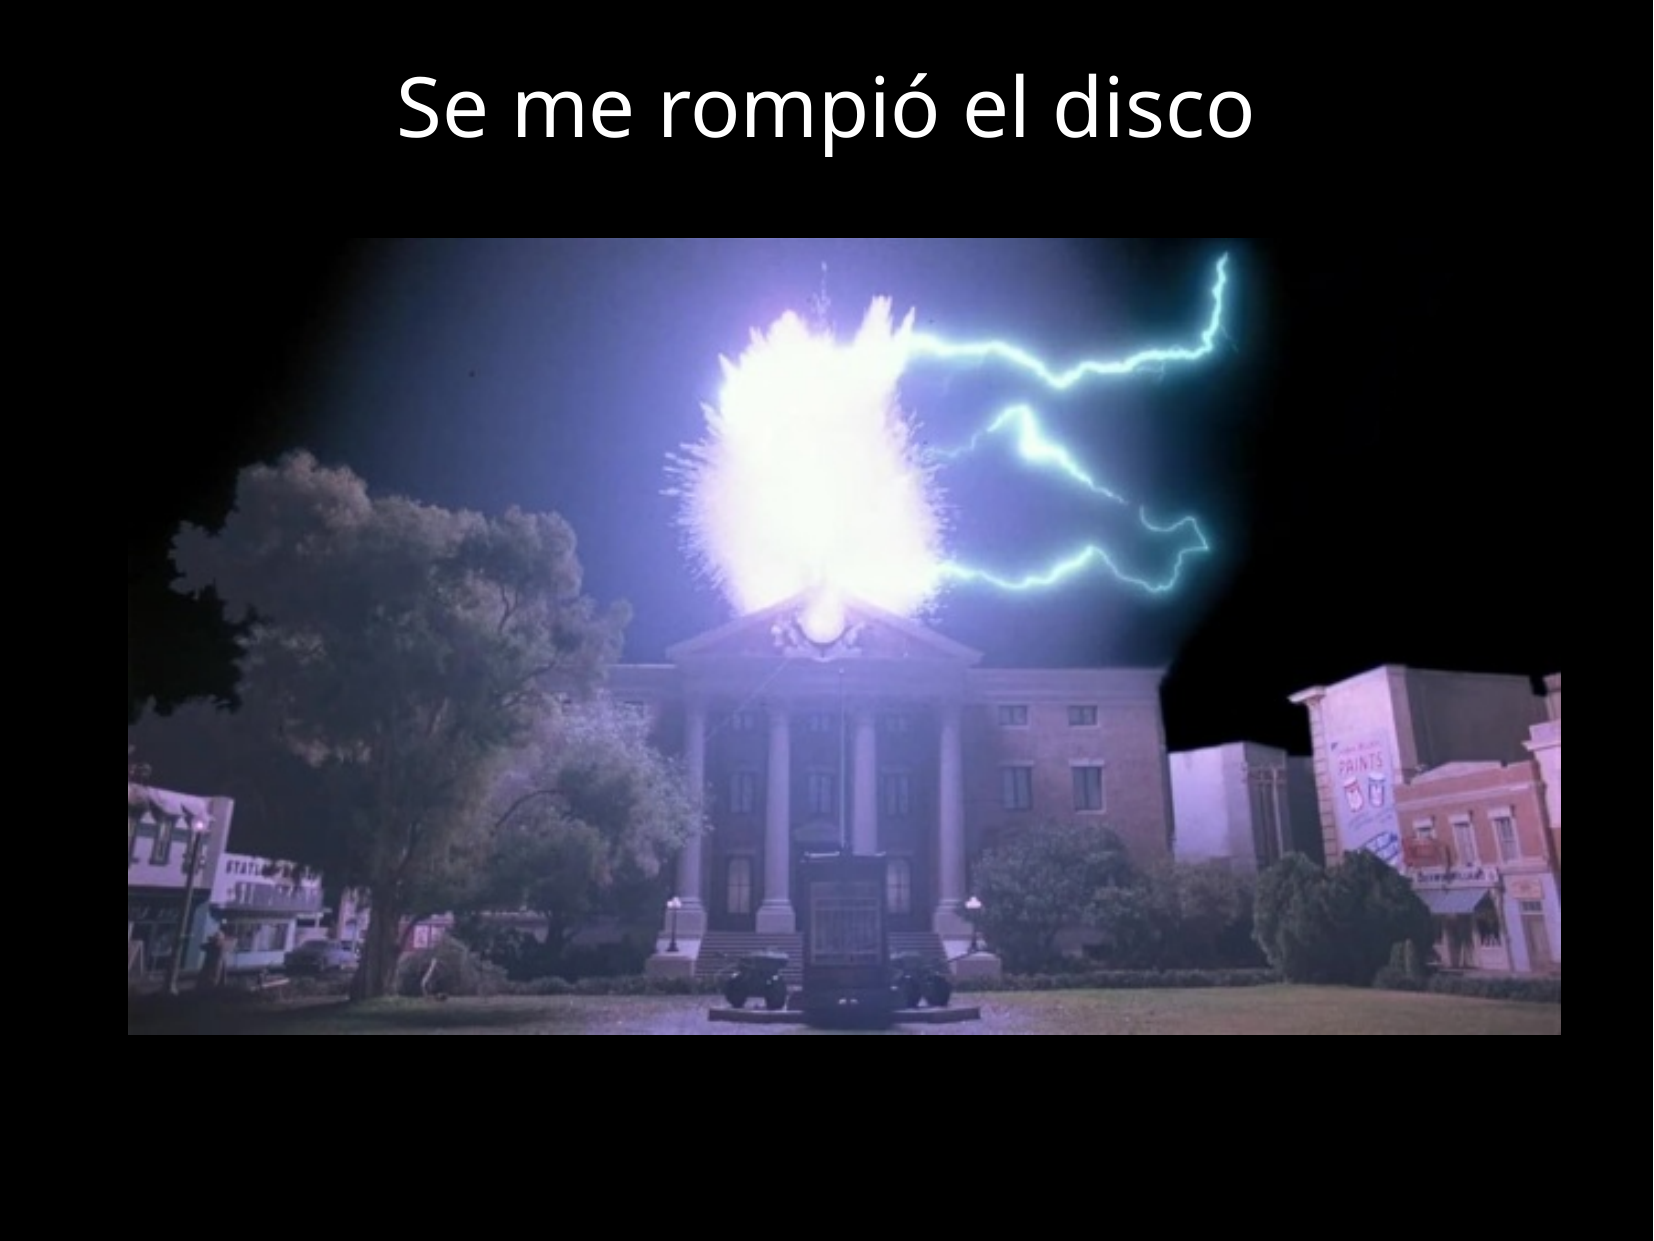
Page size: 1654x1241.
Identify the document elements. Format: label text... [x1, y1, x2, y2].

title Se me rompió el disco [82, 2, 1571, 210]
picture [128, 238, 1561, 1036]
